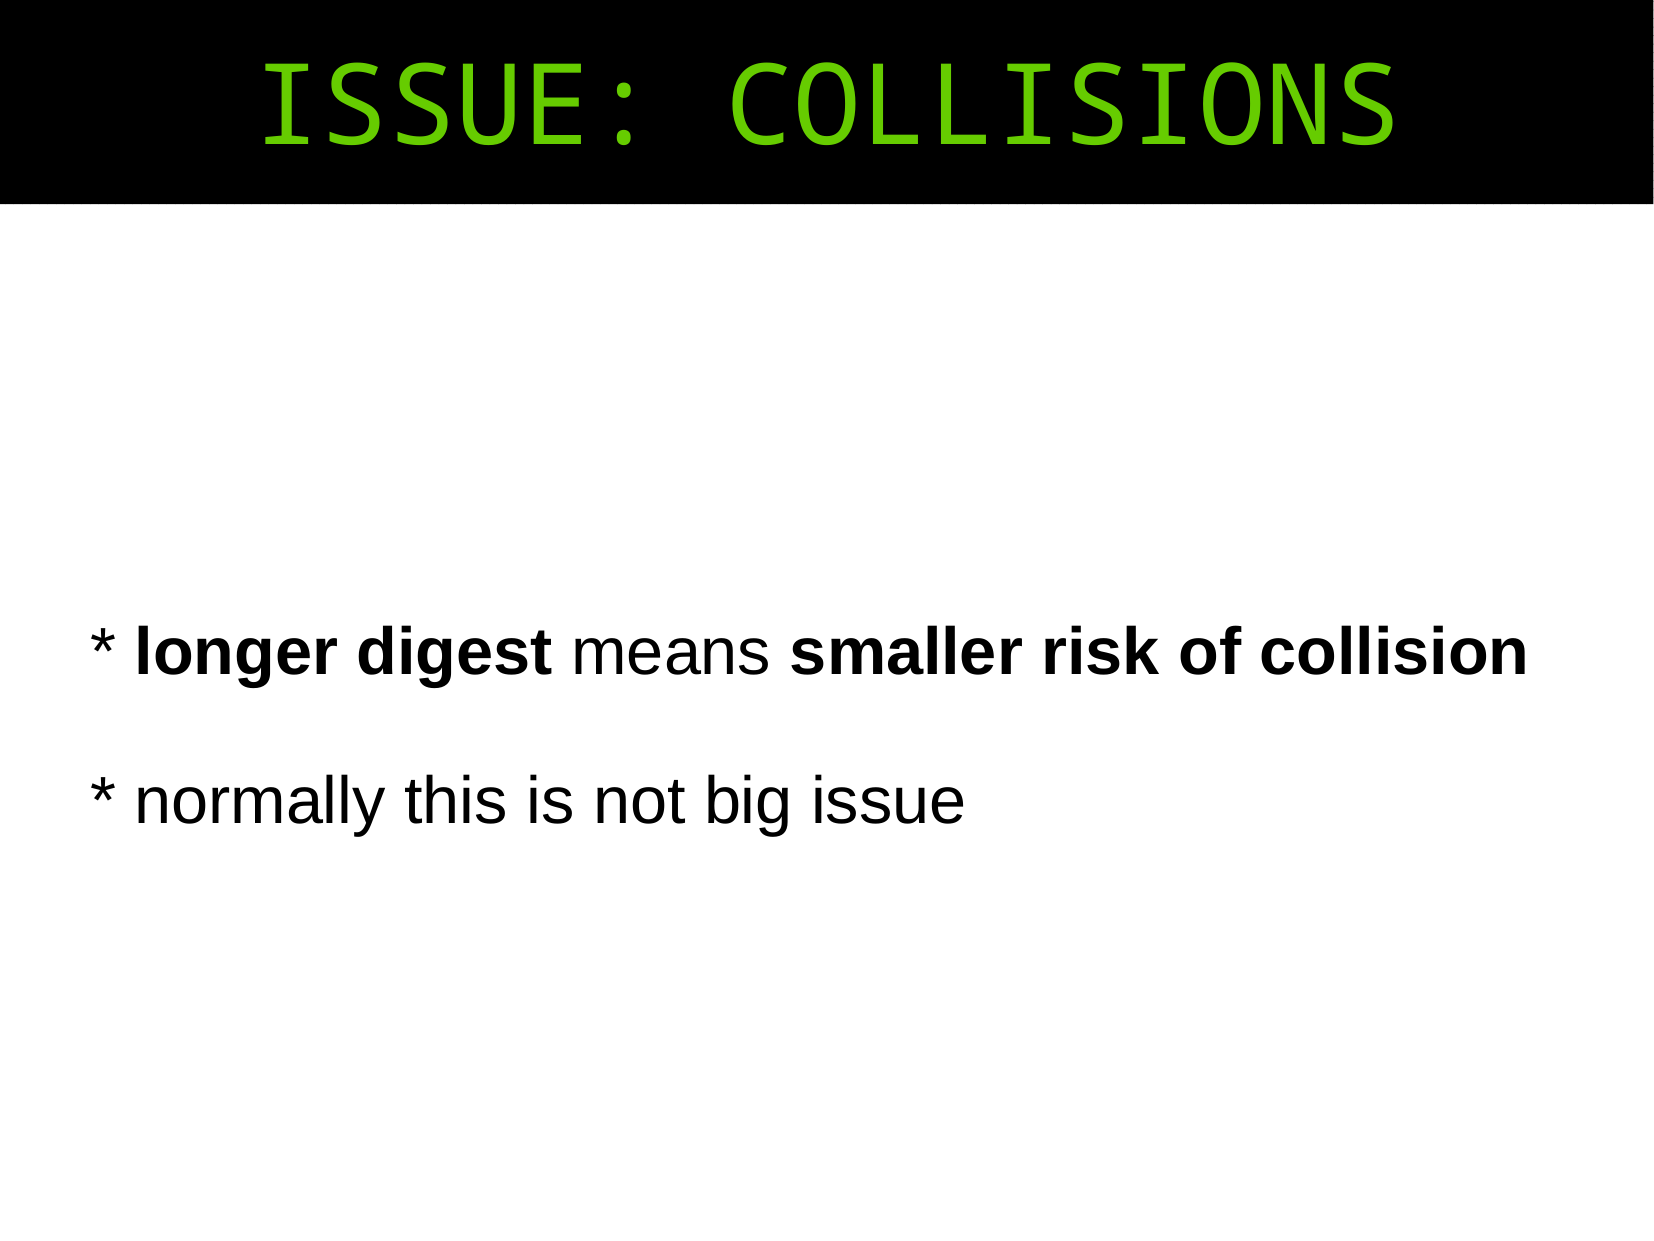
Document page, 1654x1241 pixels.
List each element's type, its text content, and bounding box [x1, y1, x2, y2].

subtitle * longer digest means smaller risk of collision * normally this is not big issue [90, 305, 1591, 1146]
title ISSUE: COLLISIONS [0, 0, 1654, 205]
